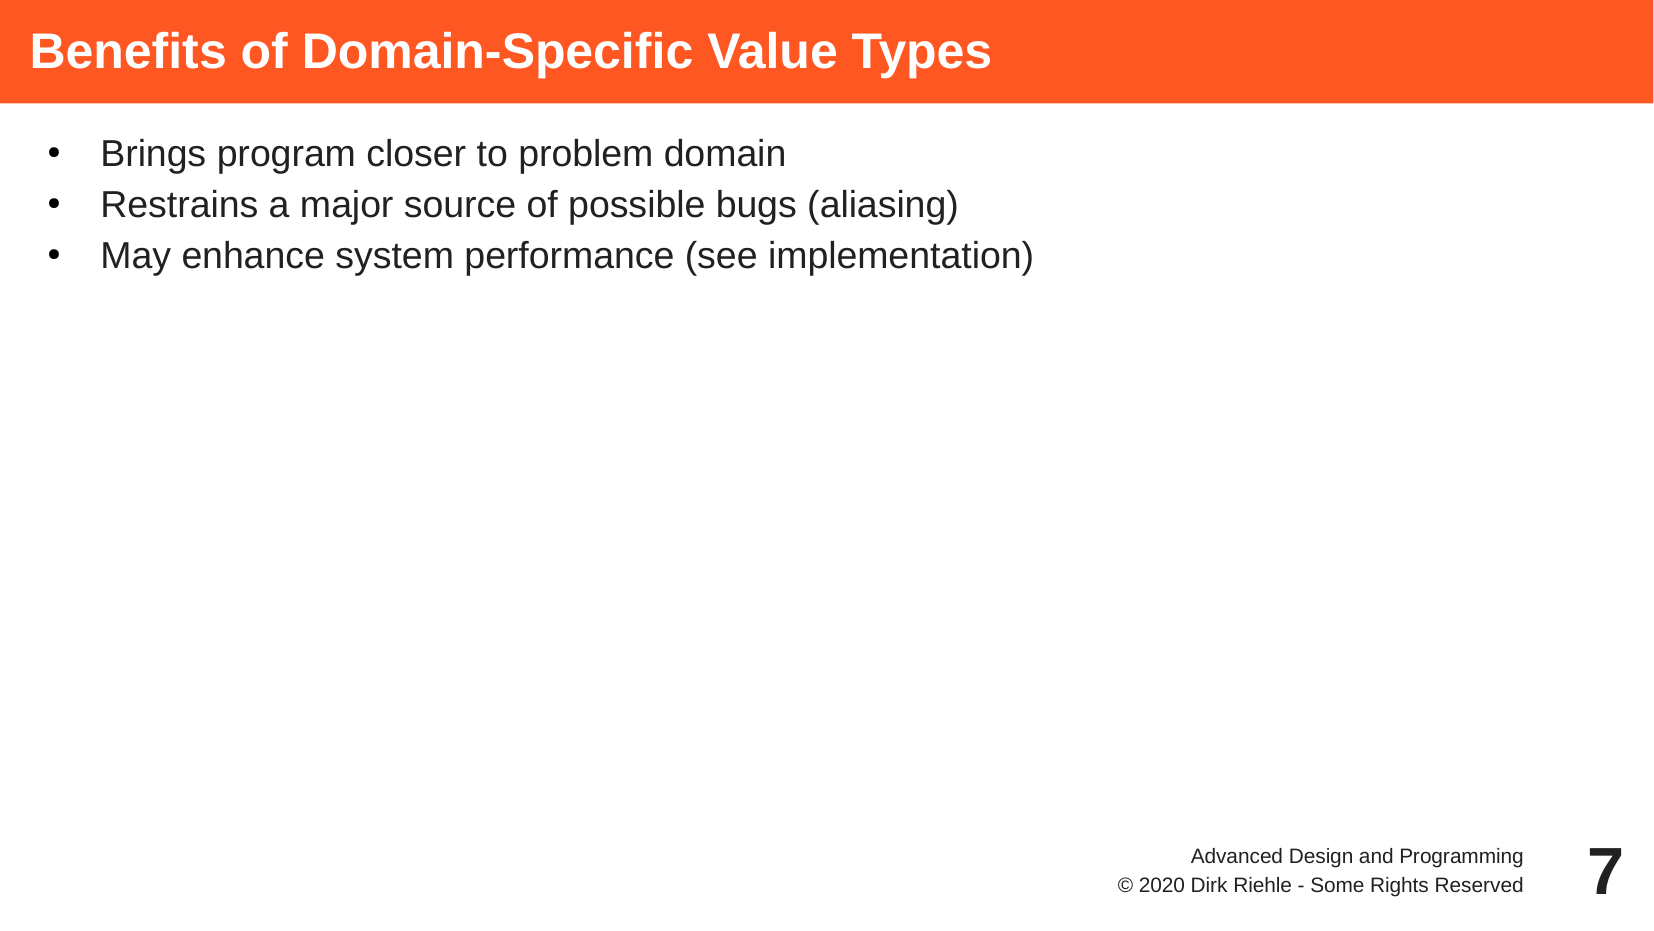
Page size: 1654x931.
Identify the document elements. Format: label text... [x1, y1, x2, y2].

list Brings program closer to problem domain Restrains a major source of possible bugs (aliasing) May enhance system performance (see implementation) [29, 132, 1625, 813]
title Benefits of Domain-Specific Value Types [0, 0, 1654, 104]
